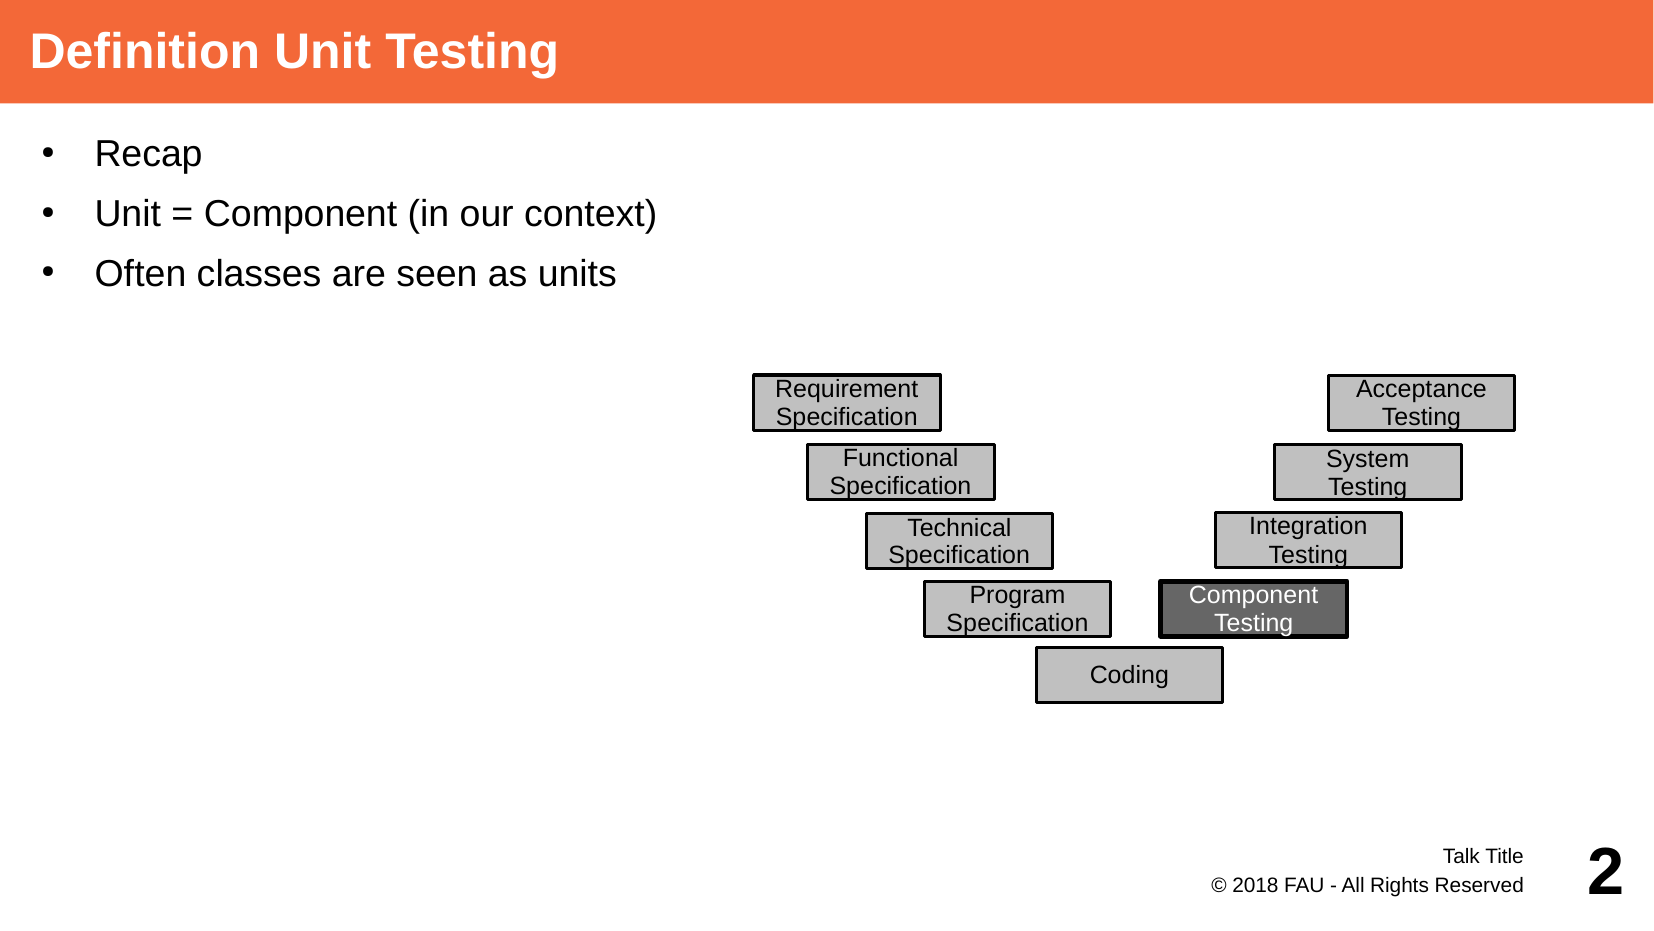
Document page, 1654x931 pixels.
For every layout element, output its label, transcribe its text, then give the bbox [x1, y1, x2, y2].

text_box Acceptance Testing [1328, 375, 1515, 431]
title Definition Unit Testing [0, 0, 1654, 104]
text_box Integration Testing [1215, 512, 1402, 568]
text_box Program Specification [924, 581, 1111, 637]
text_box Technical Specification [866, 513, 1053, 569]
list Recap Unit = Component (in our context) Often classes are seen as units [23, 132, 1619, 376]
text_box System Testing [1274, 444, 1462, 500]
text_box Requirement Specification [753, 375, 941, 431]
text_box Coding [1036, 647, 1223, 703]
text_box Functional Specification [807, 444, 995, 500]
text_box Component Testing [1160, 581, 1348, 637]
